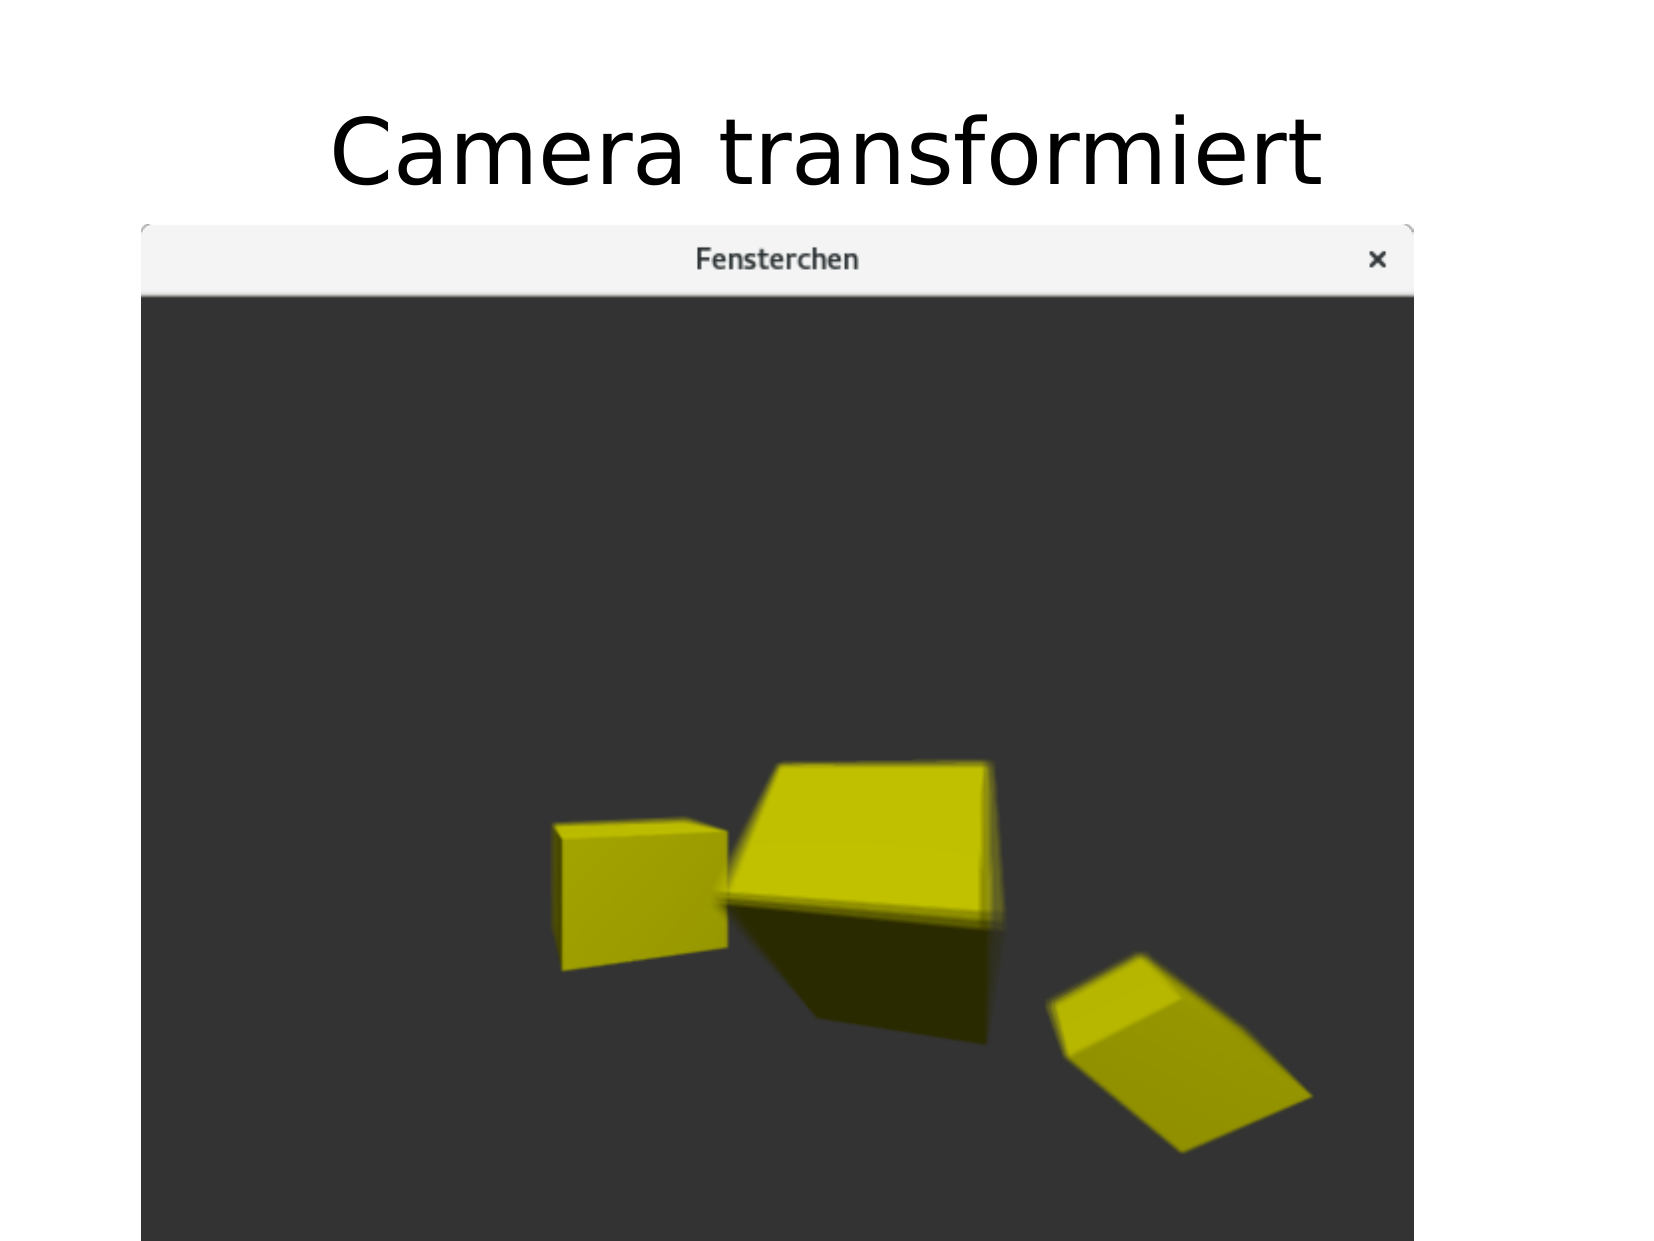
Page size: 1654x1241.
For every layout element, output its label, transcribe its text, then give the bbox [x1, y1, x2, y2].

title Camera transformiert [82, 49, 1571, 257]
picture [141, 224, 1414, 1241]
